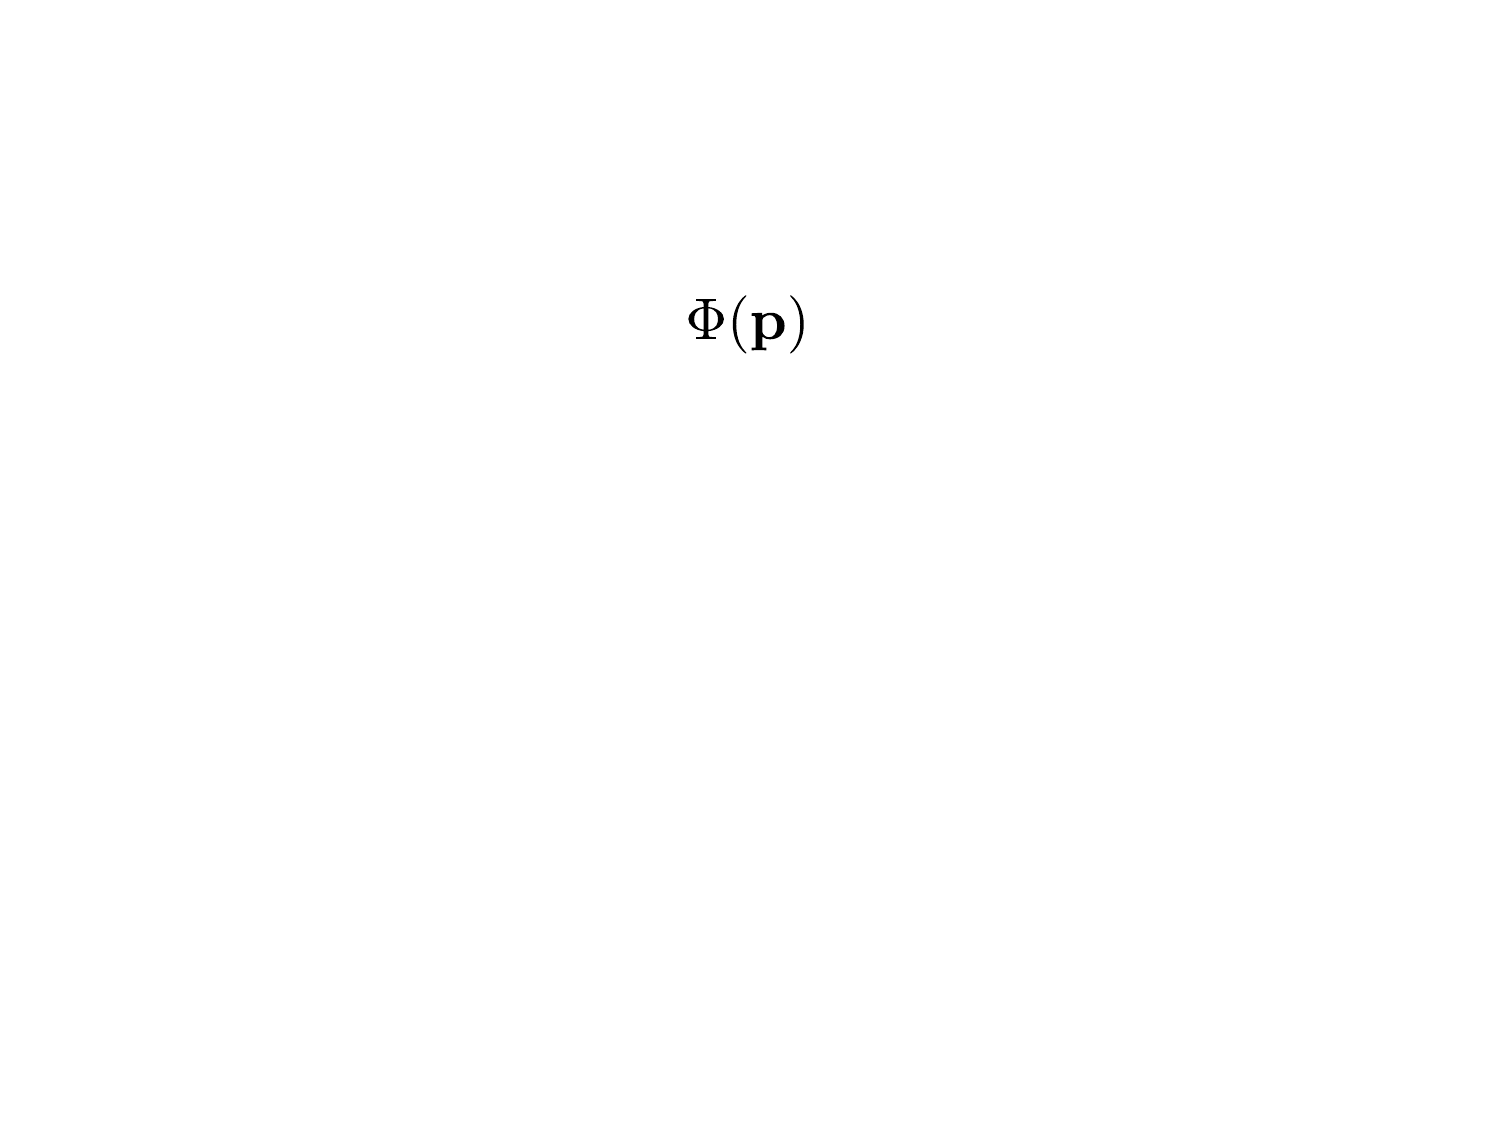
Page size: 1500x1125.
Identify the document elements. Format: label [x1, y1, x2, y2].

text_box [685, 295, 810, 354]
